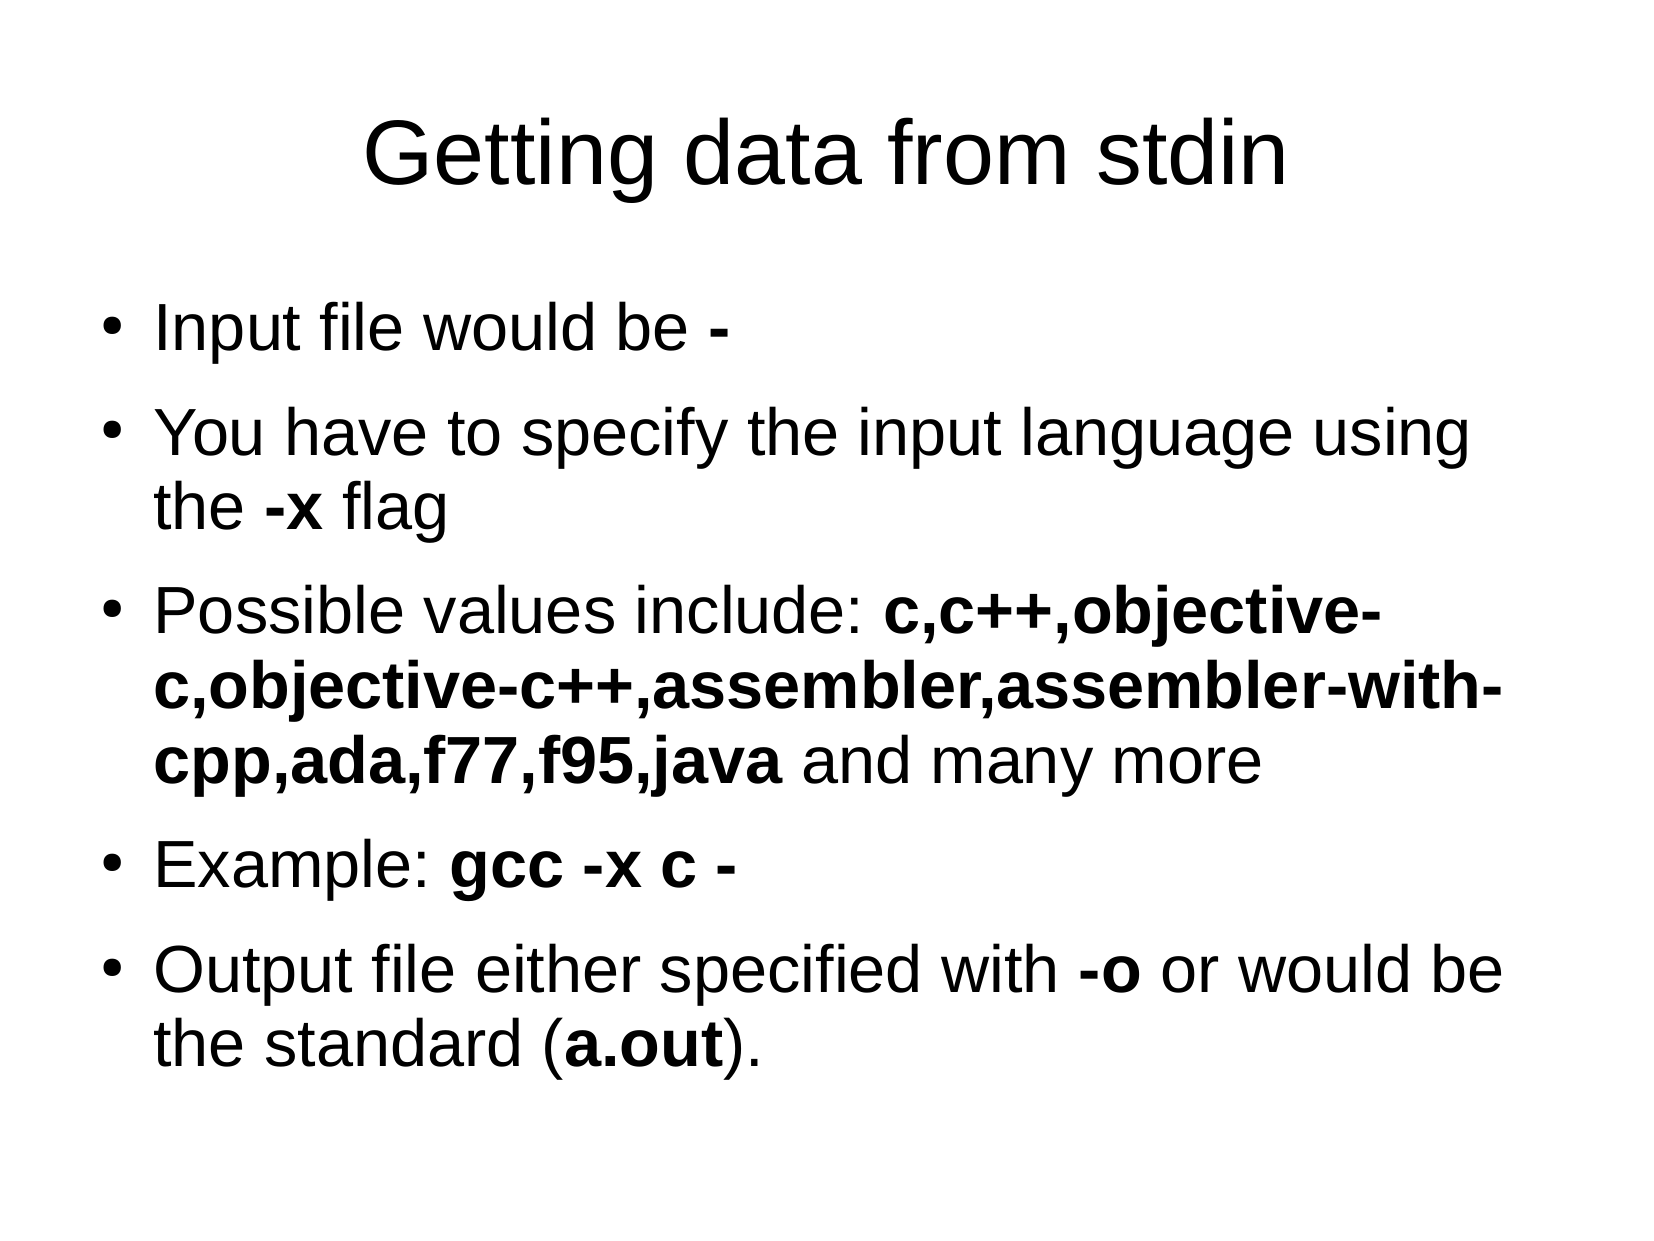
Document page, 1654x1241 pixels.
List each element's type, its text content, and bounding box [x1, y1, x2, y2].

title Getting data from stdin [82, 49, 1571, 257]
list Input file would be - You have to specify the input language using the -x flag Possible values include: c,c++,objective-c,objective-c++,assembler,assembler-with-cpp,ada,f77,f95,java and many more Example: gcc -x c - Output file either specified with -o or would be the standard (a.out). [82, 290, 1571, 1109]
